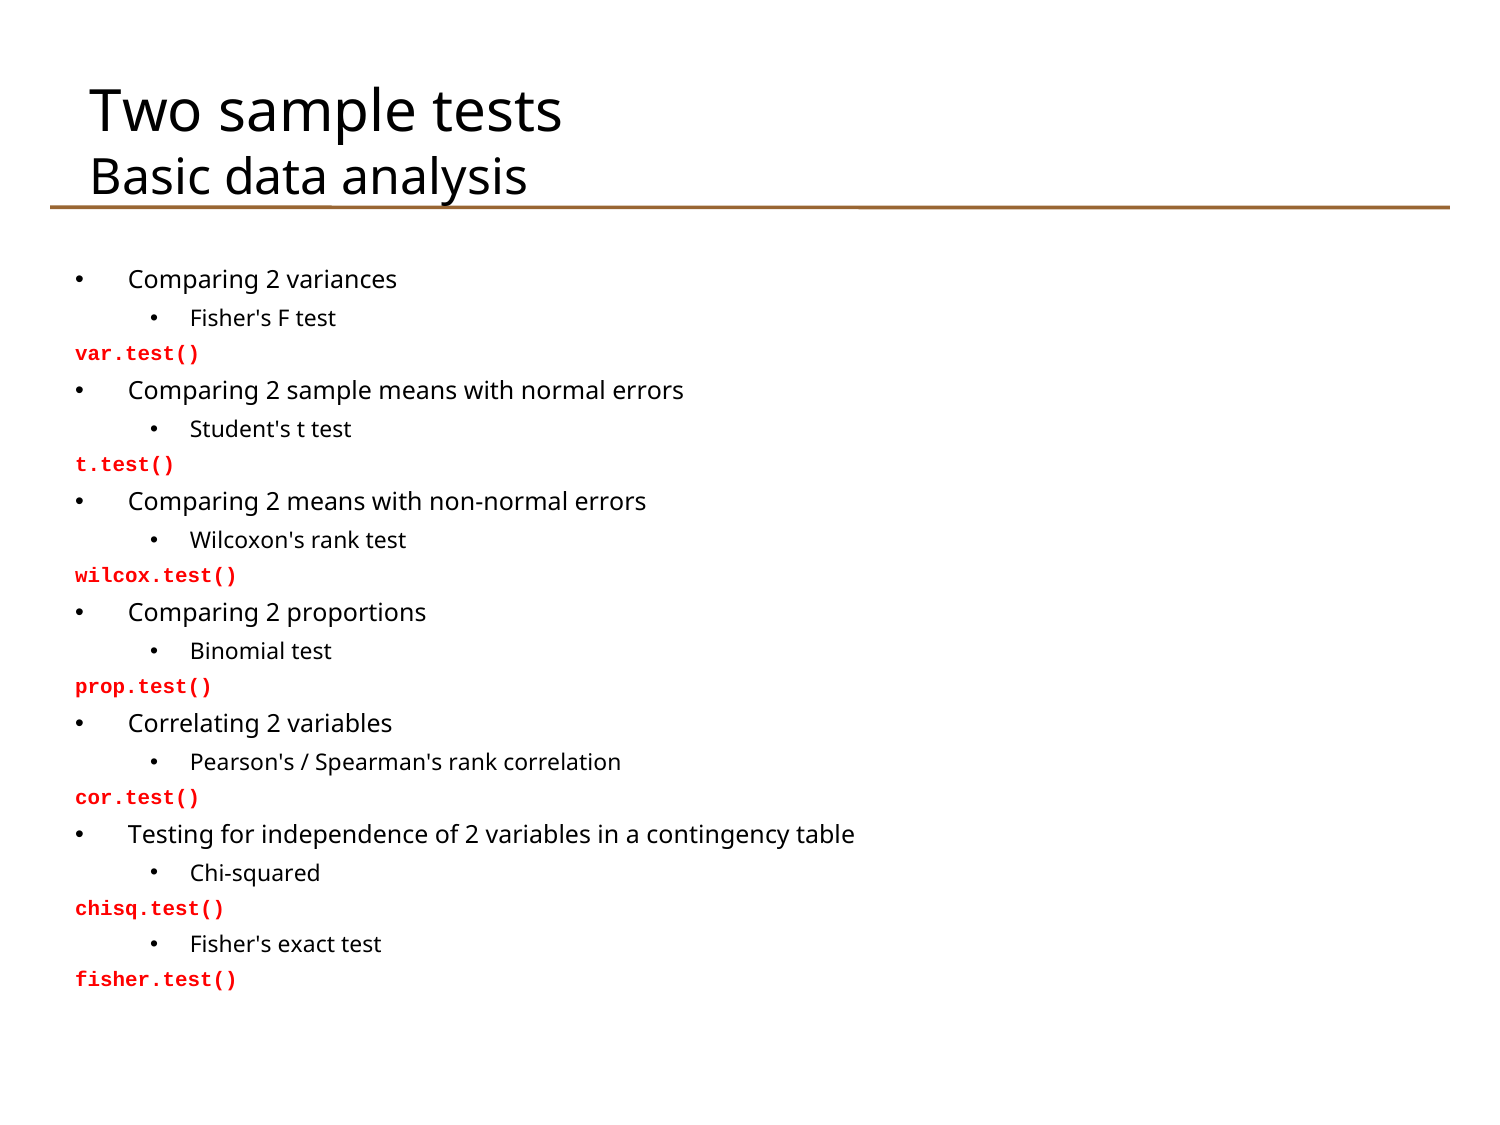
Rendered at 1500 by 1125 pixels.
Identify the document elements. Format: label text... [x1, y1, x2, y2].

text_box Comparing 2 variances Fisher's F test var.test() Comparing 2 sample means with normal errors Student's t test t.test() Comparing 2 means with non-normal errors Wilcoxon's rank test wilcox.test() Comparing 2 proportions Binomial test prop.test() Correlating 2 variables Pearson's / Spearman's rank correlation cor.test() Testing for independence of 2 variables in a contingency table Chi-squared chisq.test() Fisher's exact test fisher.test() [75, 263, 1425, 1020]
text_box Two sample tests Basic data analysis [75, 44, 1425, 233]
